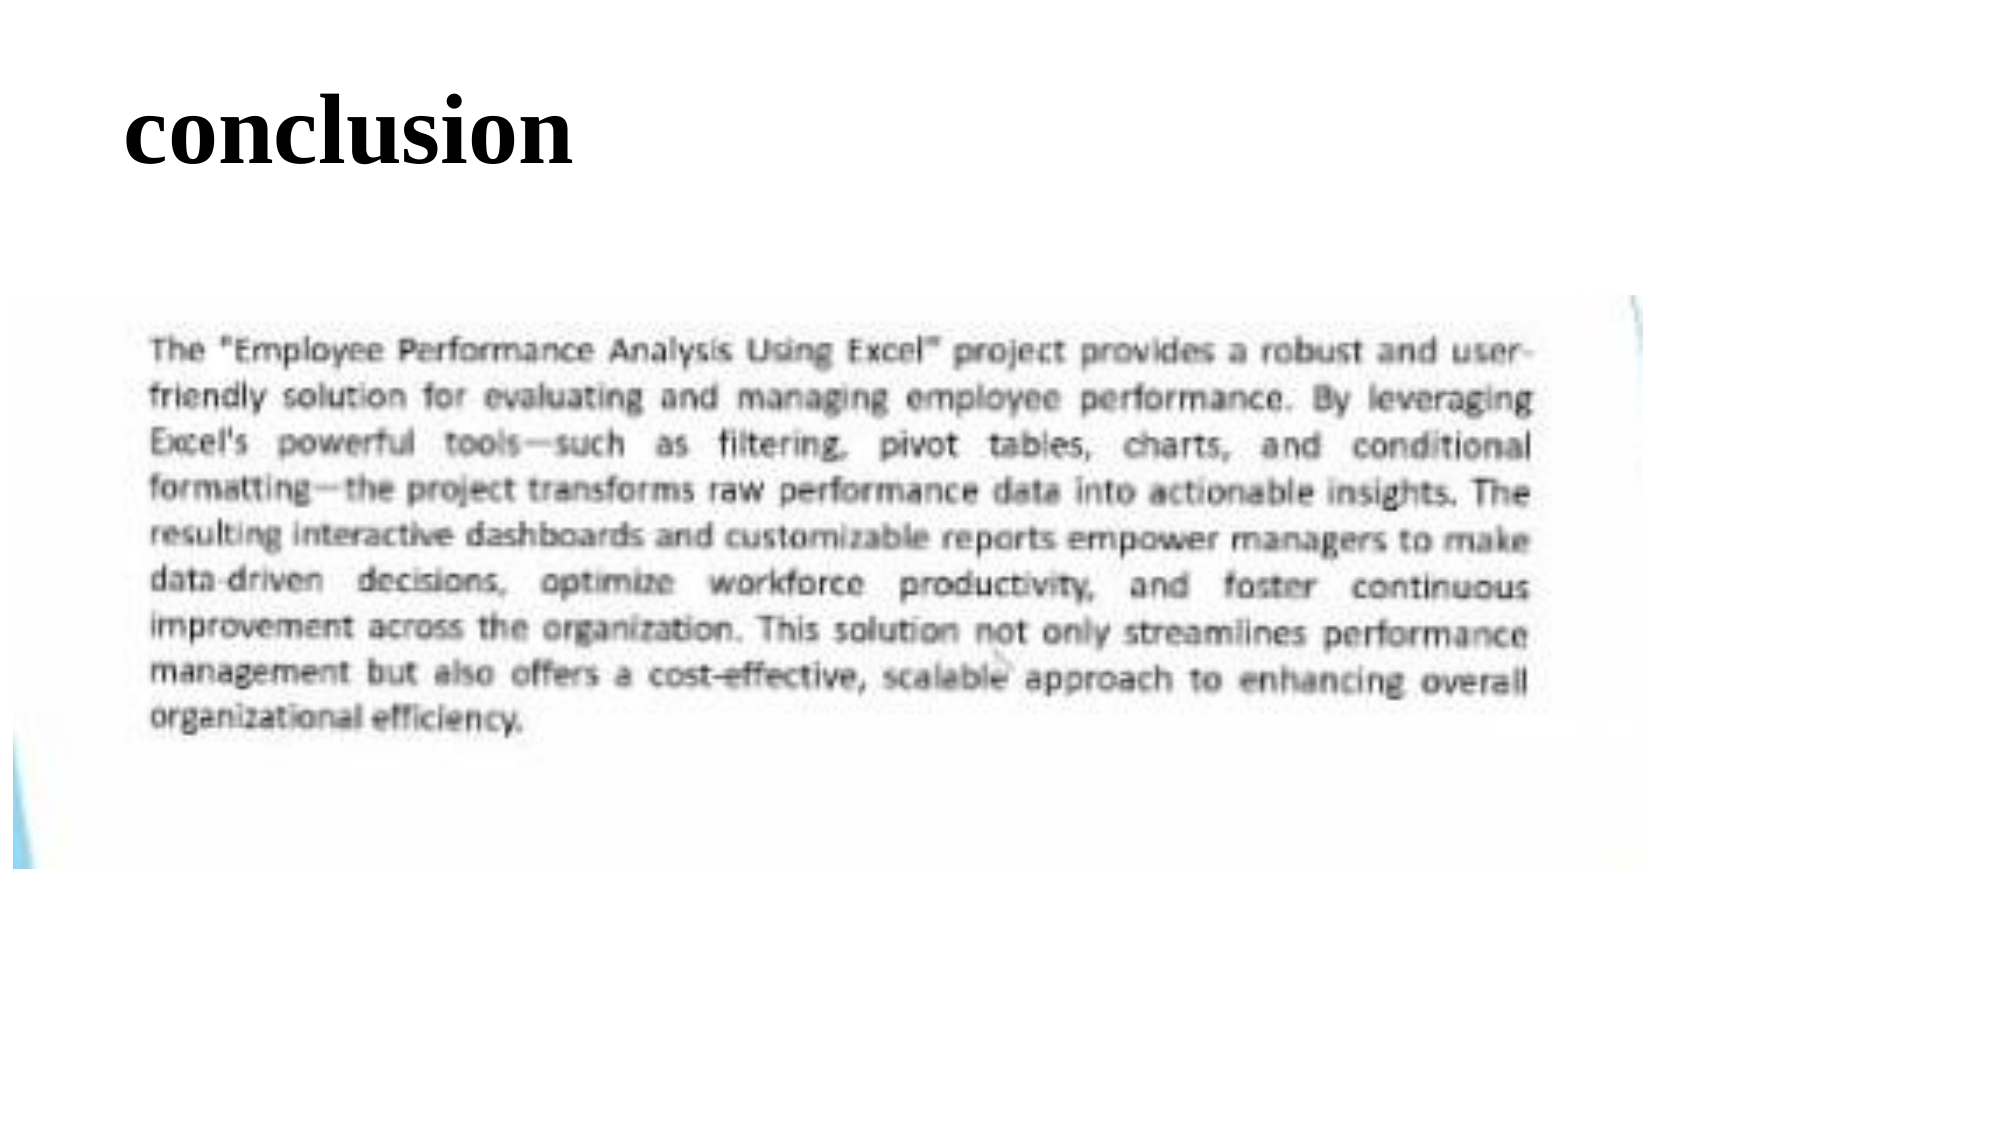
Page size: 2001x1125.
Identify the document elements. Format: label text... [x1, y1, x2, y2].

title conclusion [123, 63, 1877, 188]
picture [13, 295, 1643, 869]
